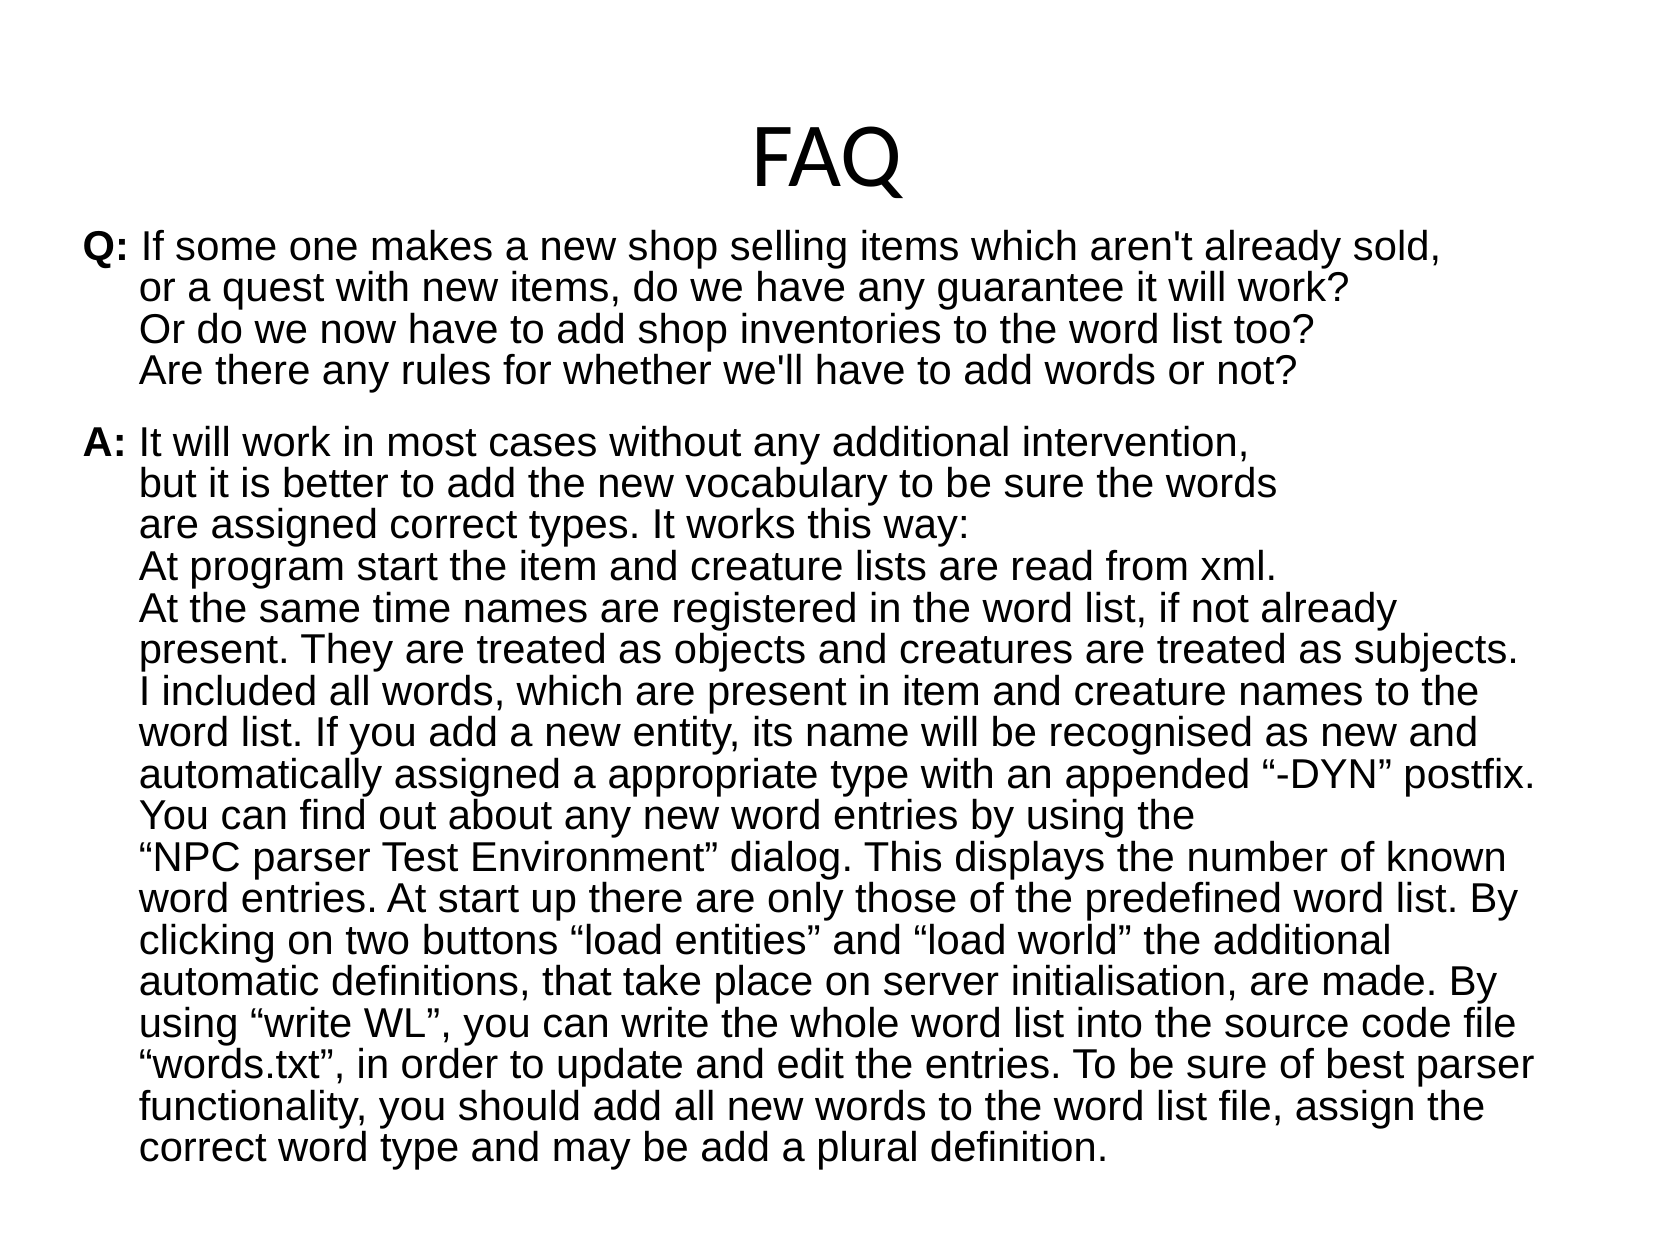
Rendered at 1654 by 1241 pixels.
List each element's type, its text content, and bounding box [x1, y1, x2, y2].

text_box FAQ [82, 49, 1571, 220]
text_box Q: If some one makes a new shop selling items which aren't already sold, or a quest with new items, do we have any guarantee it will work? Or do we now have to add shop inventories to the word list too? Are there any rules for whether we'll have to add words or not? A: It will work in most cases without any additional intervention, but it is better to add the new vocabulary to be sure the words are assigned correct types. It works this way: At program start the item and creature lists are read from xml. At the same time names are registered in the word list, if not already present. They are treated as objects and creatures are treated as subjects. I included all words, which are present in item and creature names to the word list. If you add a new entity, its name will be recognised as new and automatically assigned a appropriate type with an appended “-DYN” postfix. You can find out about any new word entries by using the “NPC parser Test Environment” dialog. This displays the number of known word entries. At start up there are only those of the predefined word list. By clicking on two buttons “load entities” and “load world” the additional automatic definitions, that take place on server initialisation, are made. By using “write WL”, you can write the whole word list into the source code file “words.txt”, in order to update and edit the entries. To be sure of best parser functionality, you should add all new words to the word list file, assign the correct word type and may be add a plural definition. [82, 220, 1571, 1171]
